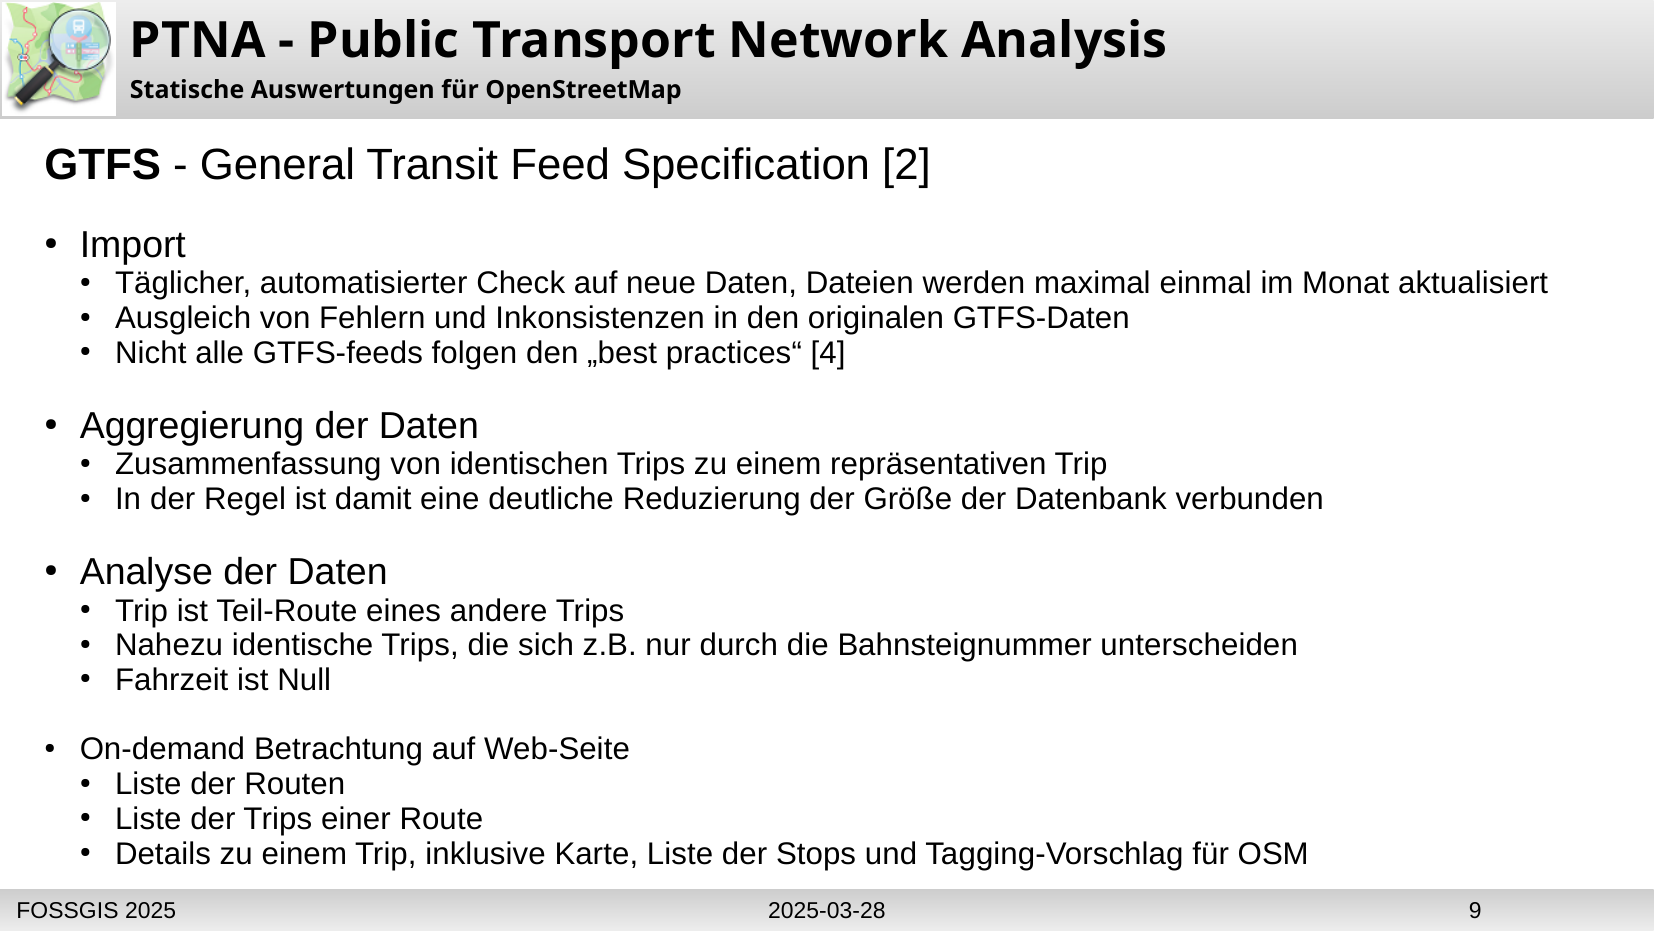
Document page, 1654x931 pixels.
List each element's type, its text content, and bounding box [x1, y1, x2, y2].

text_box Statische Auswertungen für OpenStreetMap [115, 59, 1653, 119]
text_box FOSSGIS 2025 [1, 888, 203, 931]
text_box PTNA - Public Transport Network Analysis [115, 0, 1653, 59]
text_box 2025-03-28 [203, 889, 1453, 931]
picture [2, 2, 115, 116]
text_box GTFS - General Transit Feed Specification [2] Import Täglicher, automatisierter Check auf neue Daten, Dateien werden maximal einmal im Monat aktualisiert Ausgleich von Fehlern und Inkonsistenzen in den originalen GTFS-Daten Nicht alle GTFS-feeds folgen den „best practices“ [4] Aggregierung der Daten Zusammenfassung von identischen Trips zu einem repräsentativen Trip In der Regel ist damit eine deutliche Reduzierung der Größe der Datenbank verbunden Analyse der Daten Trip ist Teil-Route eines andere Trips Nahezu identische Trips, die sich z.B. nur durch die Bahnsteignummer unterscheiden Fahrzeit ist Null On-demand Betrachtung auf Web-Seite Liste der Routen Liste der Trips einer Route Details zu einem Trip, inklusive Karte, Liste der Stops und Tagging-Vorschlag für OSM [29, 132, 1625, 879]
text_box [0, 0, 115, 119]
text_box <Foliennummer> [1453, 888, 1654, 931]
